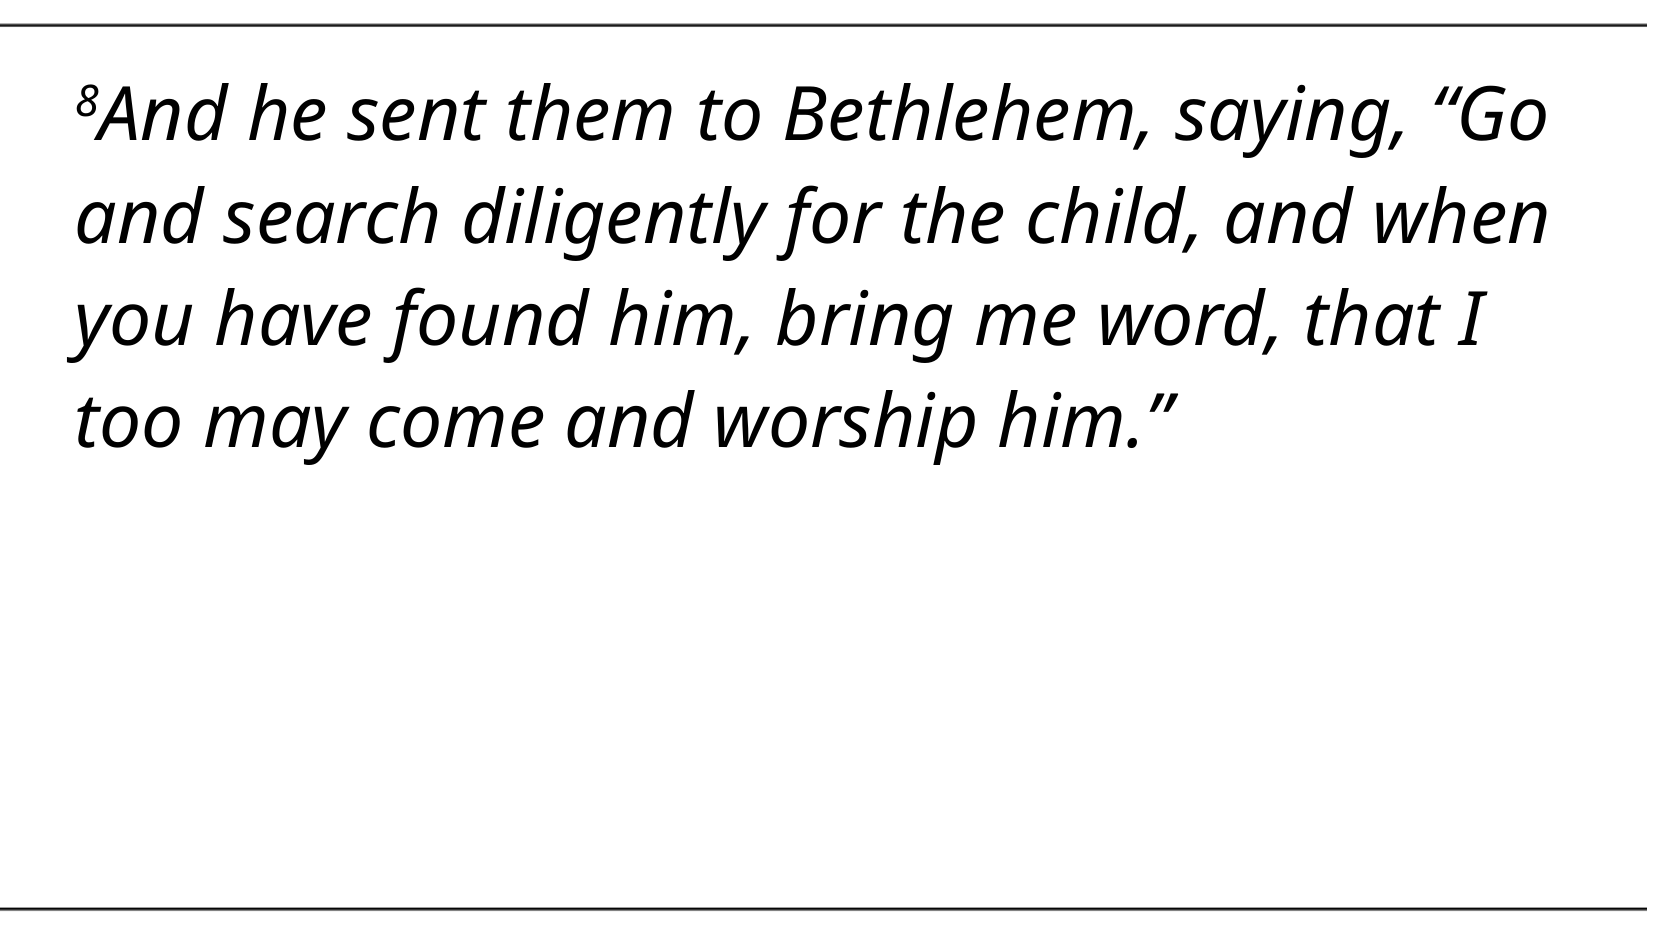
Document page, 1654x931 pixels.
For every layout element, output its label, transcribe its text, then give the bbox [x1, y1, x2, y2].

text_box 8And he sent them to Bethlehem, saying, “Go and search diligently for the child, and when you have found him, bring me word, that I too may come and worship him.” [60, 53, 1591, 468]
picture [0, 2, 1647, 931]
